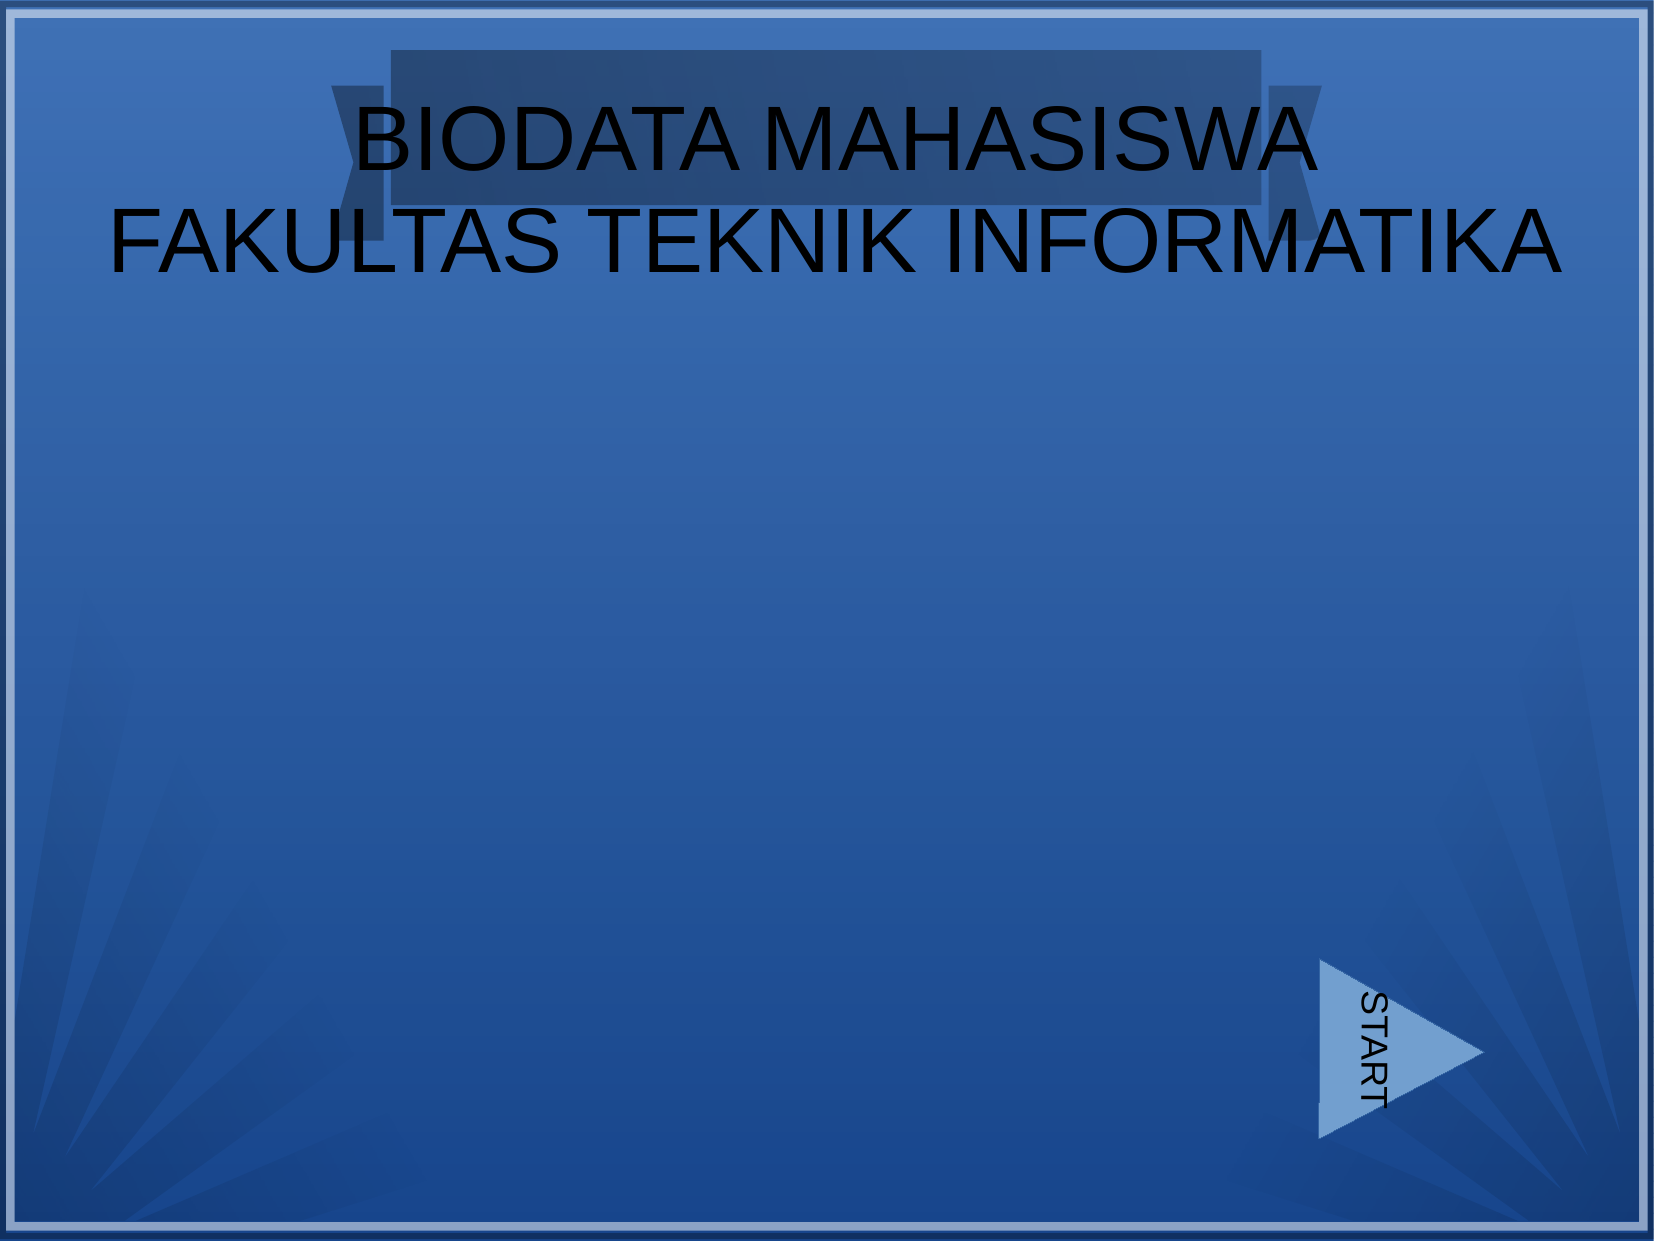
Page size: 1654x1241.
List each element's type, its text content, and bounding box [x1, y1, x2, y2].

title BIODATA MAHASISWA FAKULTAS TEKNIK INFORMATIKA [18, 19, 1654, 361]
text_box START [1318, 958, 1485, 1139]
